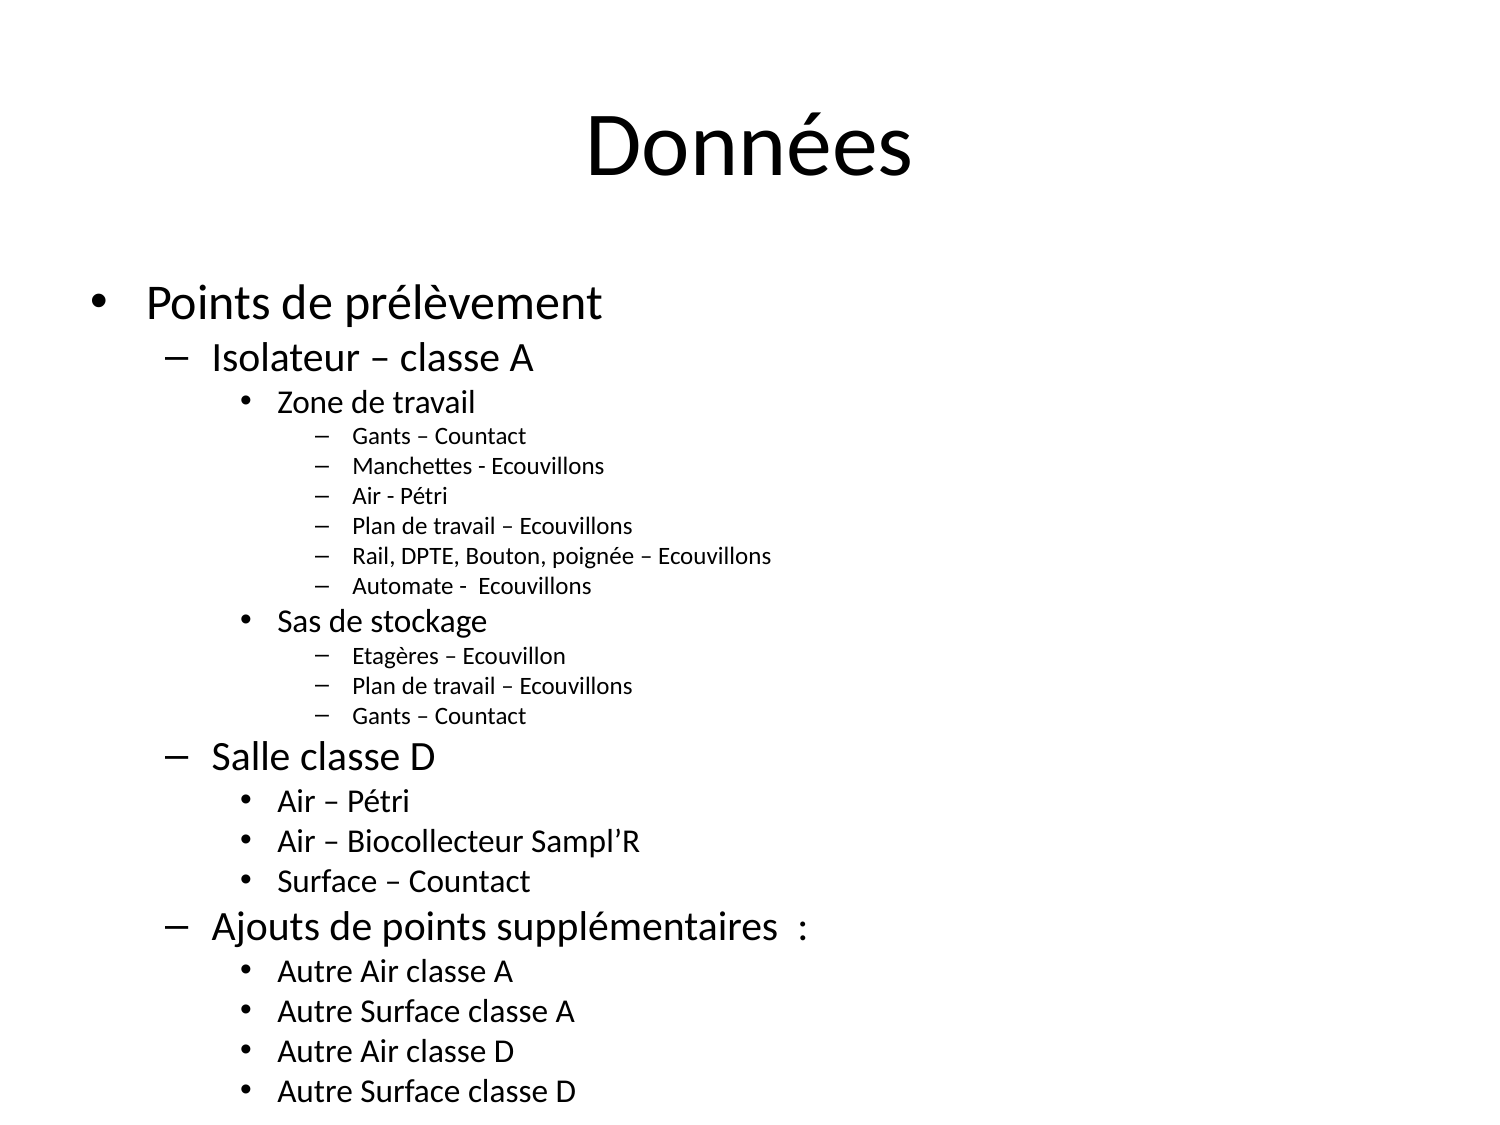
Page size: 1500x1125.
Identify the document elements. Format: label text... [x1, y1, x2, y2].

text_box Points de prélèvement Isolateur – classe A Zone de travail Gants – Countact Manchettes - Ecouvillons Air - Pétri Plan de travail – Ecouvillons Rail, DPTE, Bouton, poignée – Ecouvillons Automate - Ecouvillons Sas de stockage Etagères – Ecouvillon Plan de travail – Ecouvillons Gants – Countact Salle classe D Air – Pétri Air – Biocollecteur Sampl’R Surface – Countact Ajouts de points supplémentaires : Autre Air classe A Autre Surface classe A Autre Air classe D Autre Surface classe D [74, 262, 1425, 1005]
text_box Données [74, 45, 1425, 233]
